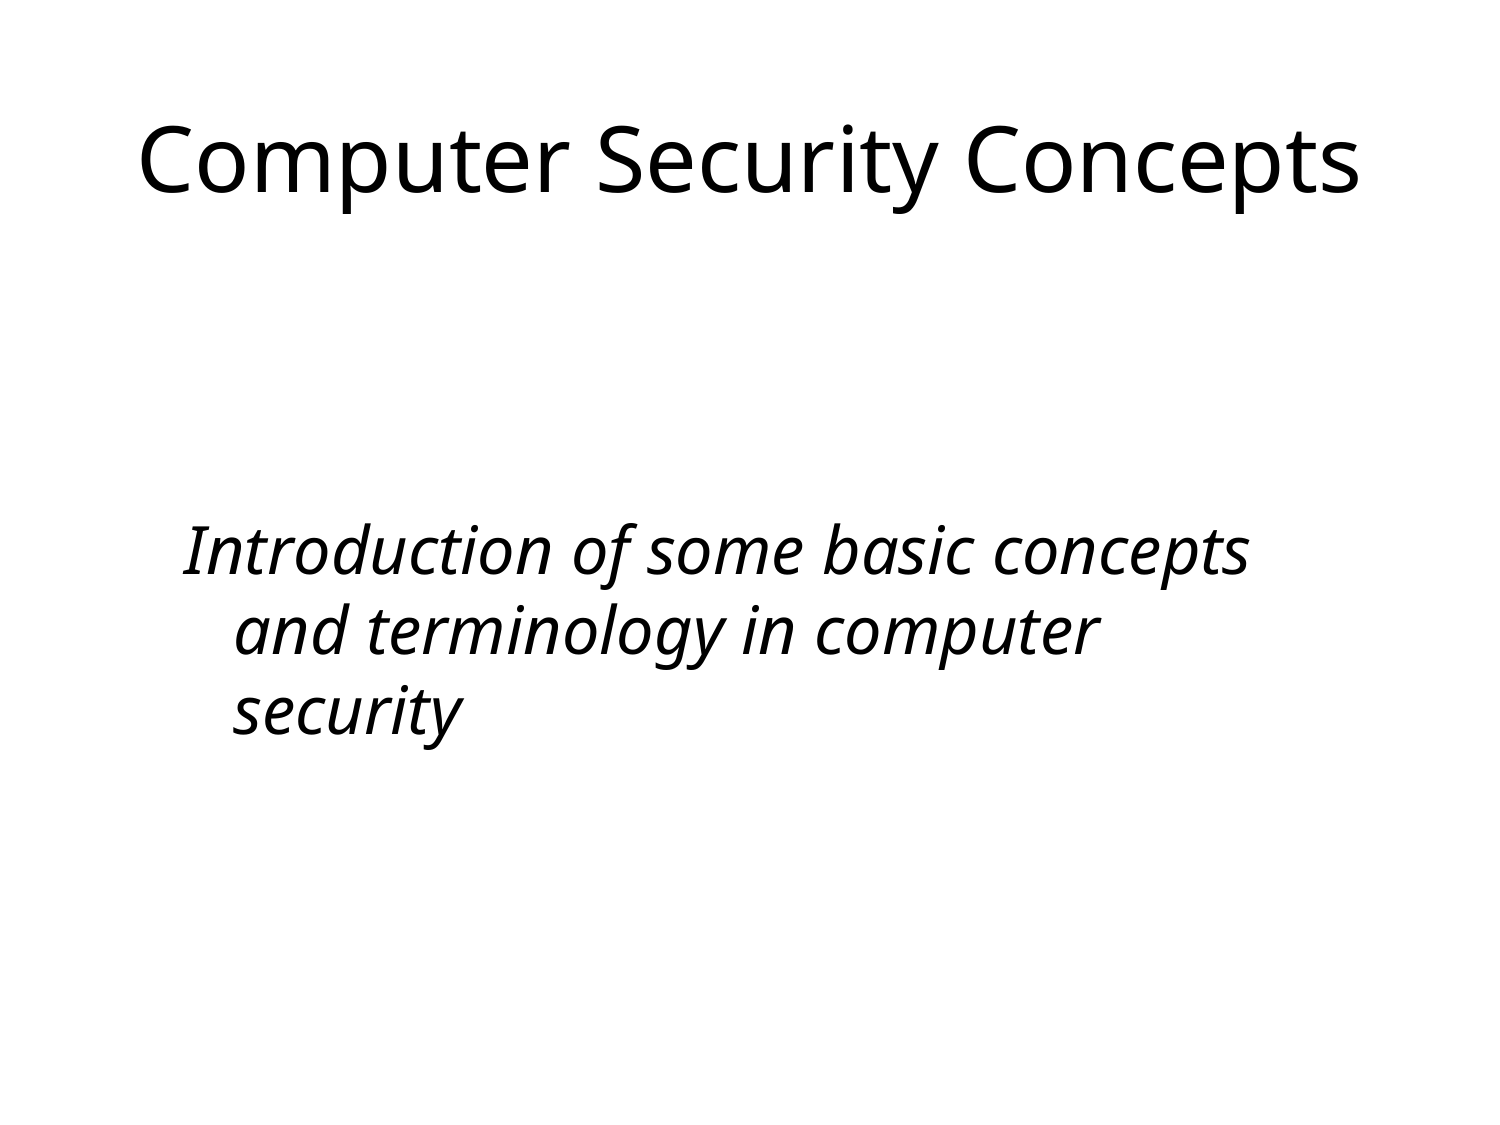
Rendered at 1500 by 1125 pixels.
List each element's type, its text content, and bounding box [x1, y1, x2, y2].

subtitle Introduction of some basic concepts and terminology in computer security [162, 499, 1325, 838]
title Computer Security Concepts [112, 38, 1388, 274]
